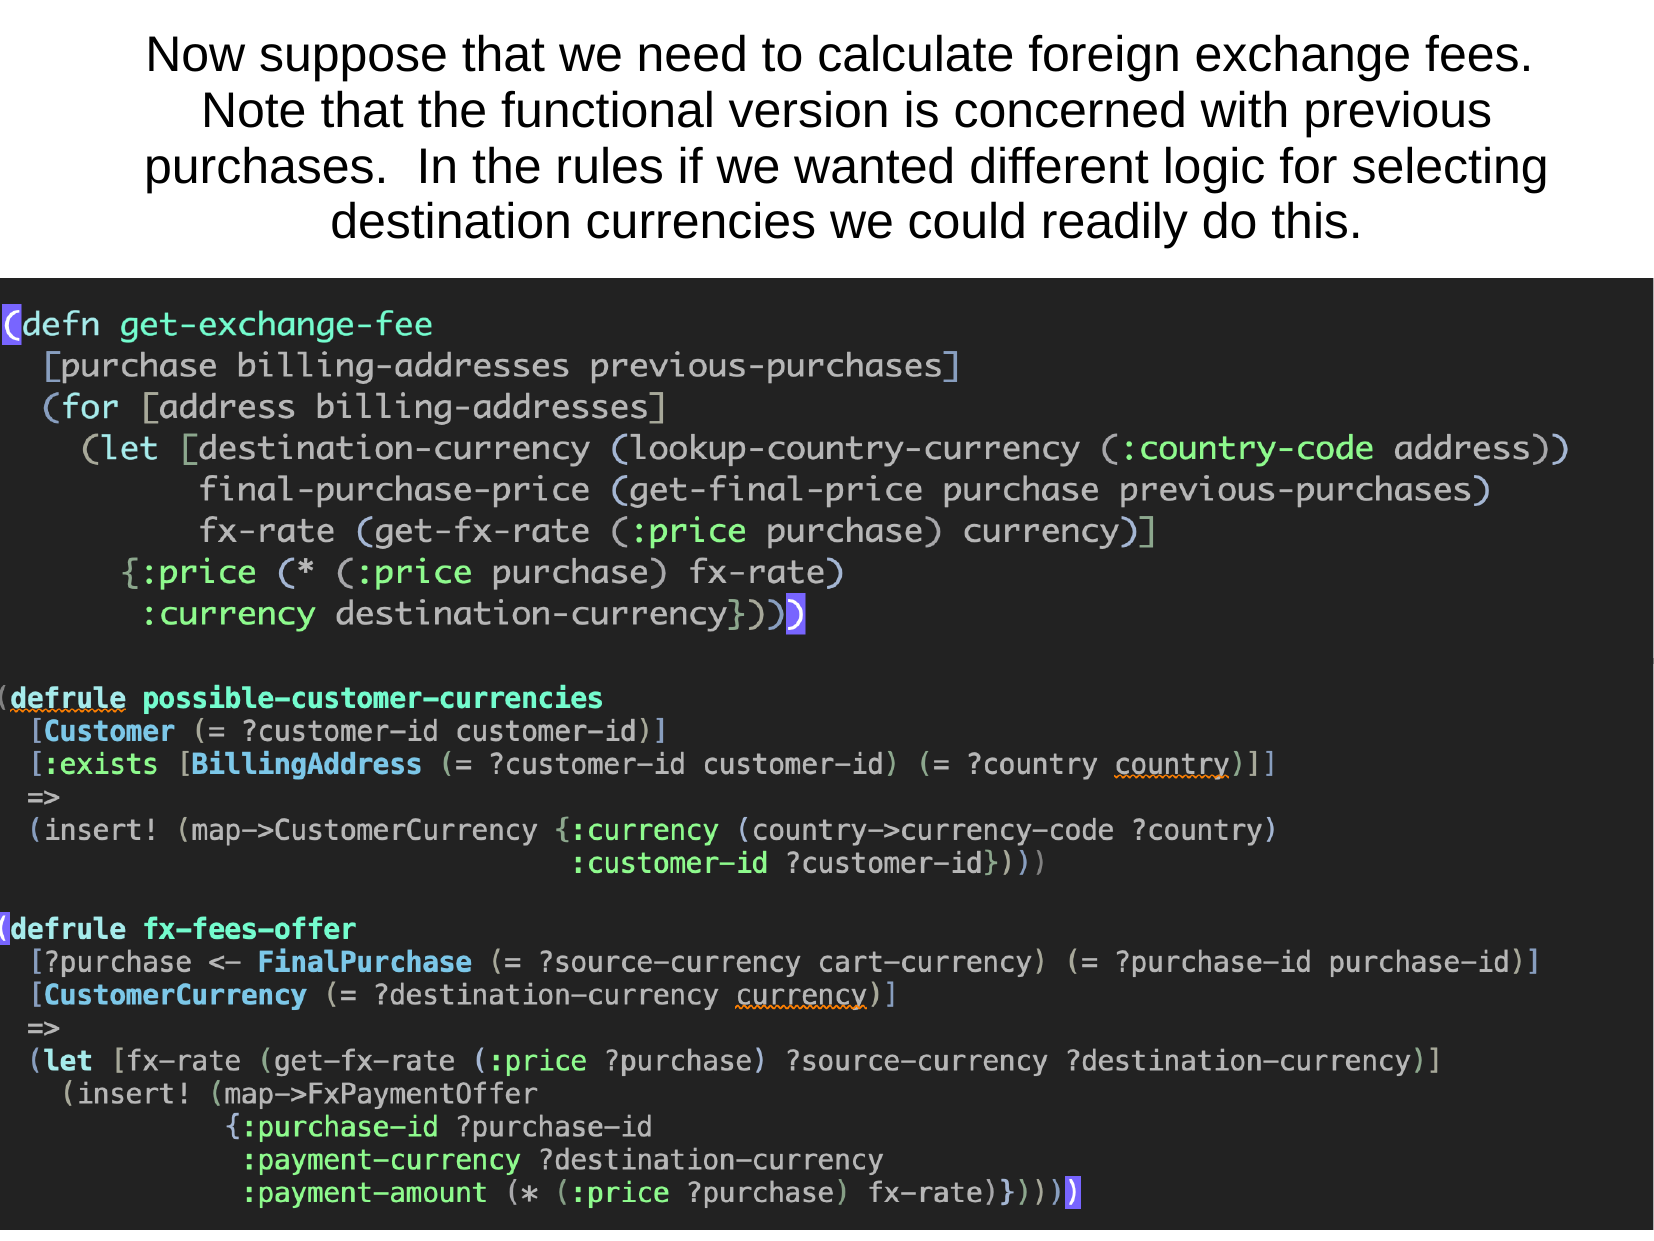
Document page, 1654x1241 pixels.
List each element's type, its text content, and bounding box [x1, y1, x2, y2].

picture [0, 278, 1654, 1231]
title Now suppose that we need to calculate foreign exchange fees. Note that the functional version is concerned with previous purchases. In the rules if we wanted different logic for selecting destination currencies we could readily do this. [135, 0, 1559, 278]
